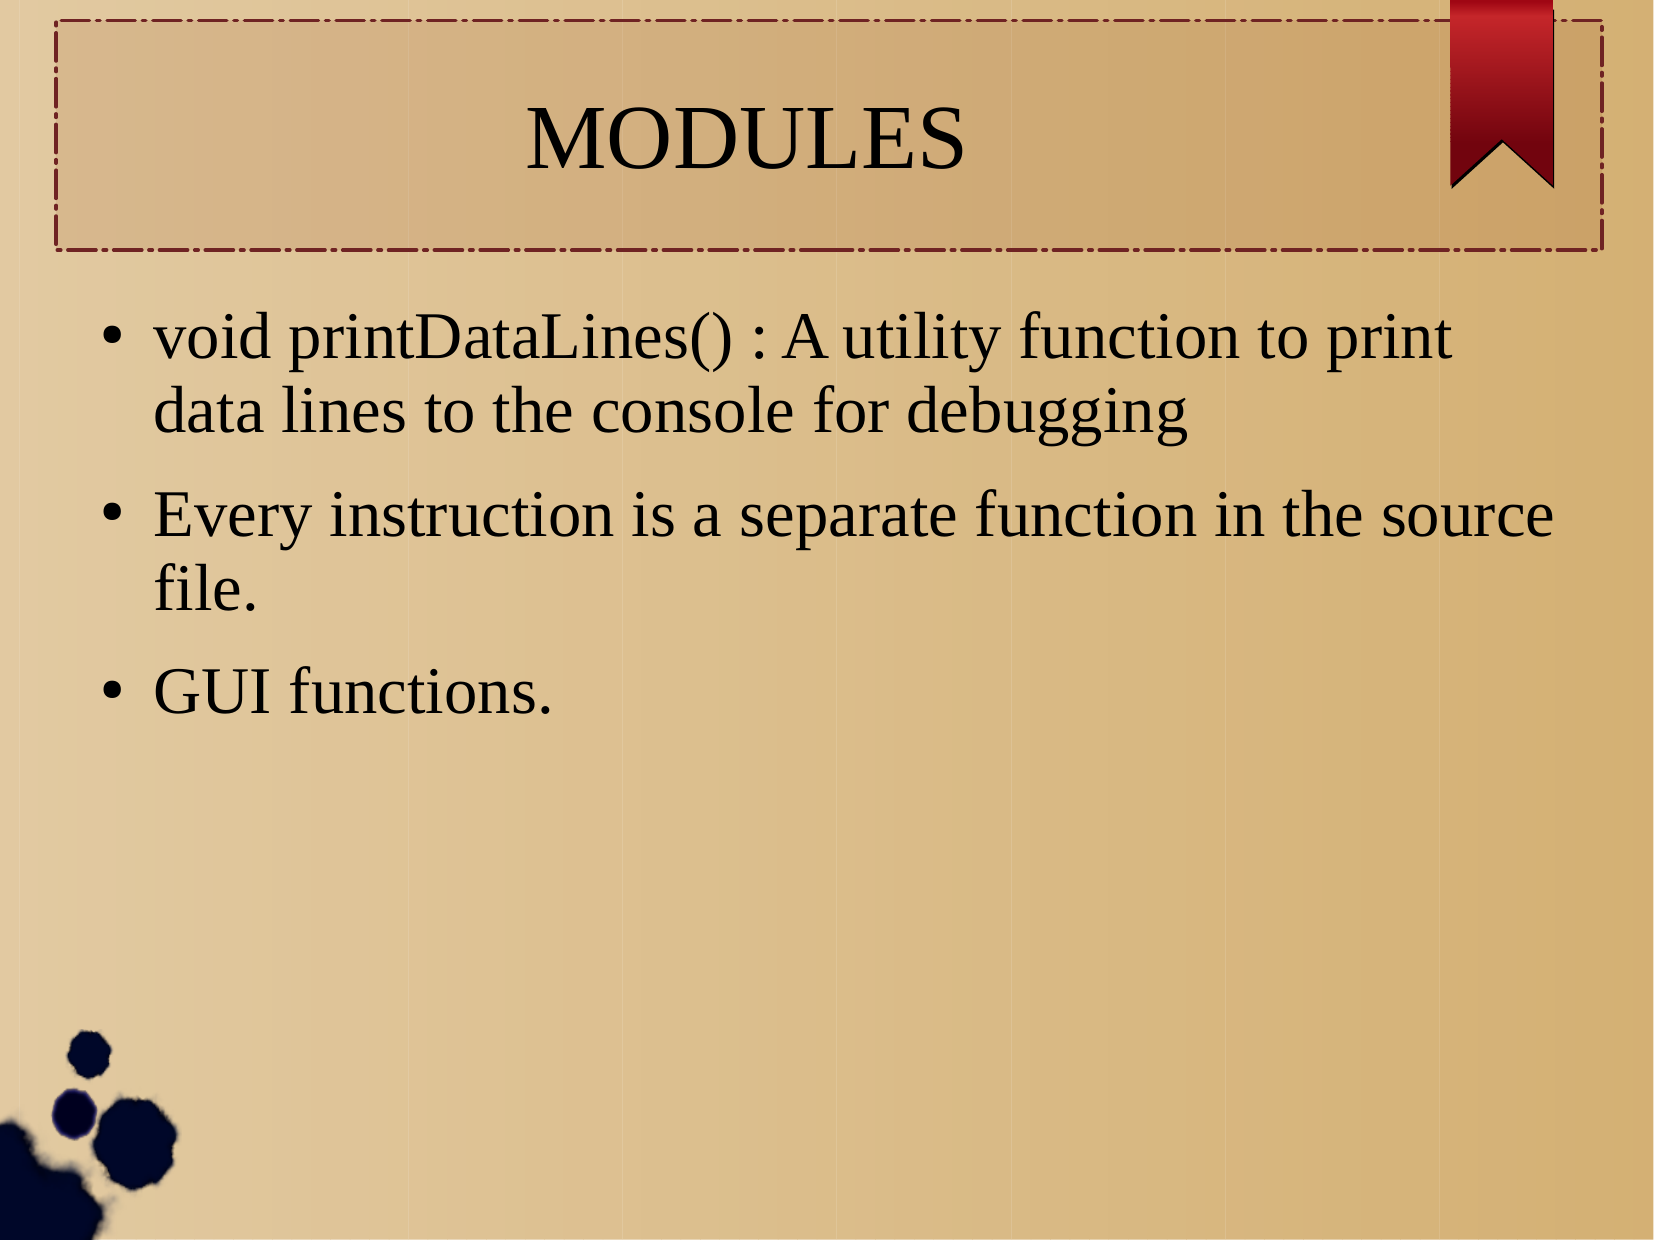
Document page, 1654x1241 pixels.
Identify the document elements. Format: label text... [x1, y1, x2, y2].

title MODULES [82, 47, 1412, 229]
list void printDataLines() : A utility function to print data lines to the console for debugging Every instruction is a separate function in the source file. GUI functions. [82, 299, 1571, 1019]
